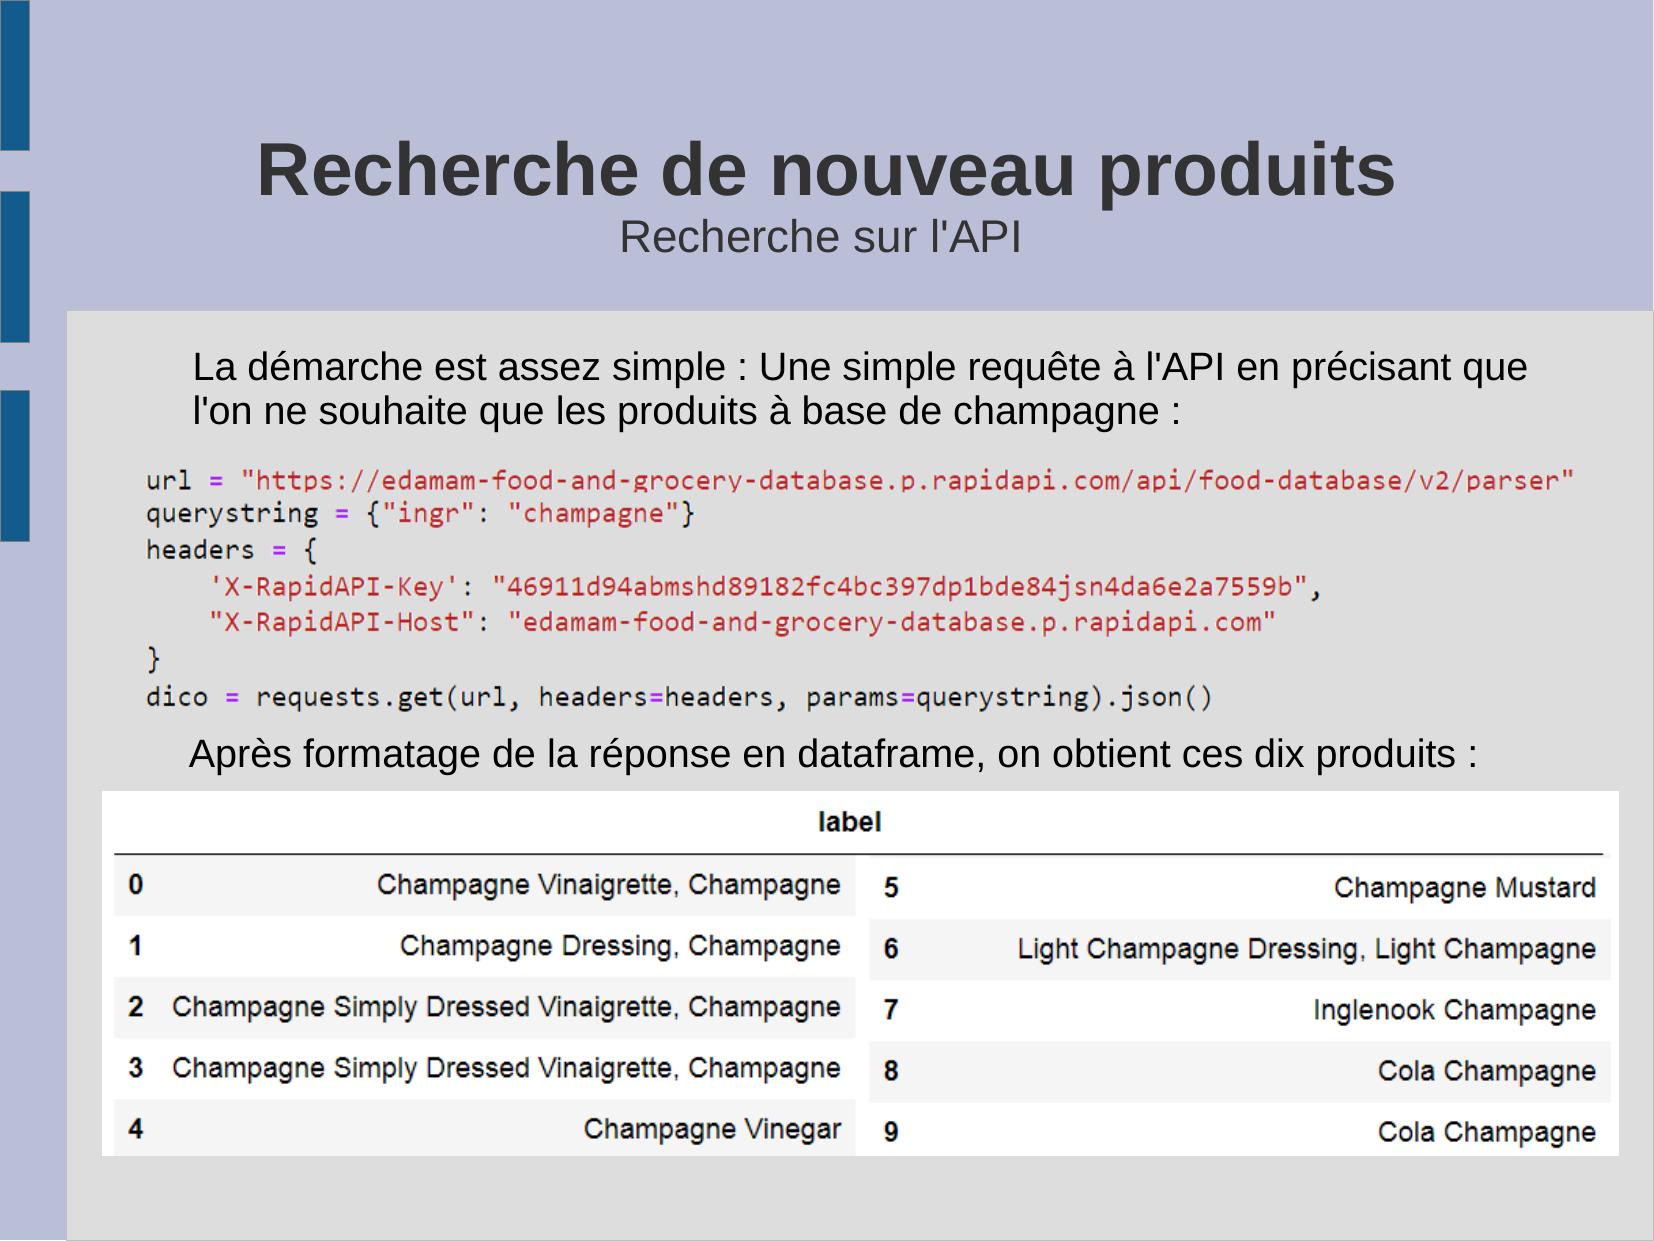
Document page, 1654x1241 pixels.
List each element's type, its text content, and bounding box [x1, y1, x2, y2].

list La démarche est assez simple : Une simple requête à l'API en précisant que l'on ne souhaite que les produits à base de champagne : [121, 344, 1535, 791]
title Recherche de nouveau produits Recherche sur l'API [121, 91, 1534, 299]
picture [102, 791, 1619, 1156]
text_box Après formatage de la réponse en dataframe, on obtient ces dix produits : [188, 732, 1535, 777]
picture [137, 460, 1607, 733]
